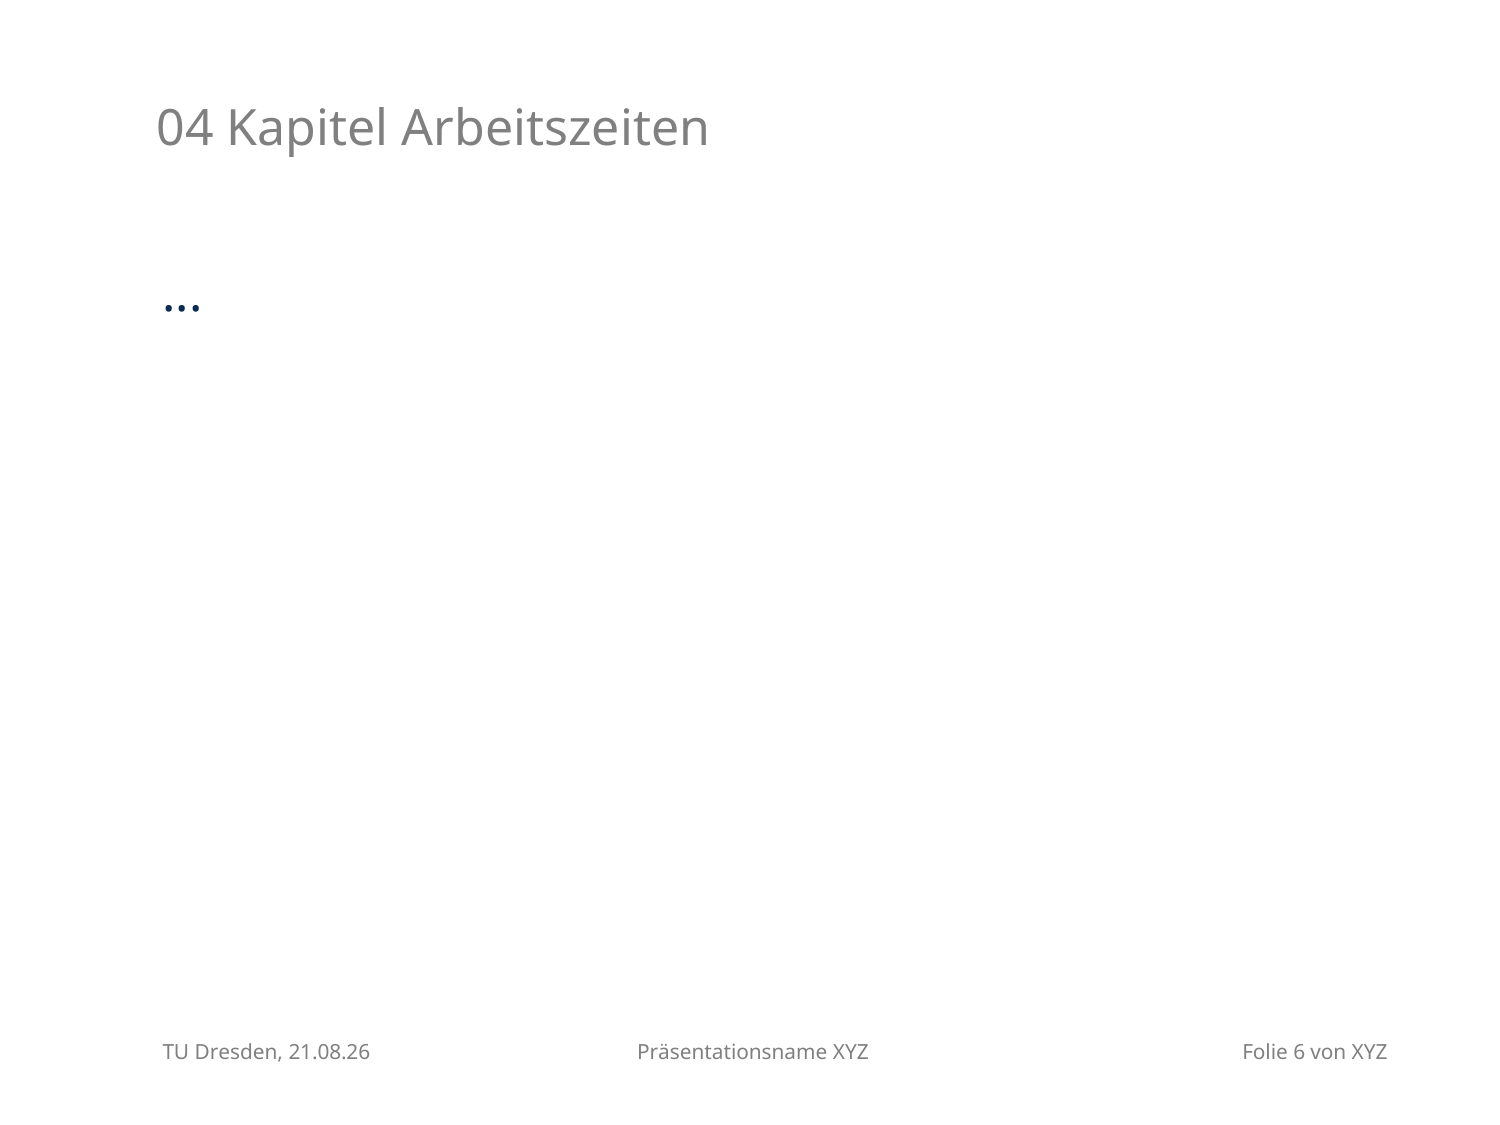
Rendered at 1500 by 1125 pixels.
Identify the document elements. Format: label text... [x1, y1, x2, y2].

list ... [162, 249, 1388, 826]
title 04 Kapitel Arbeitszeiten [156, 88, 1388, 165]
